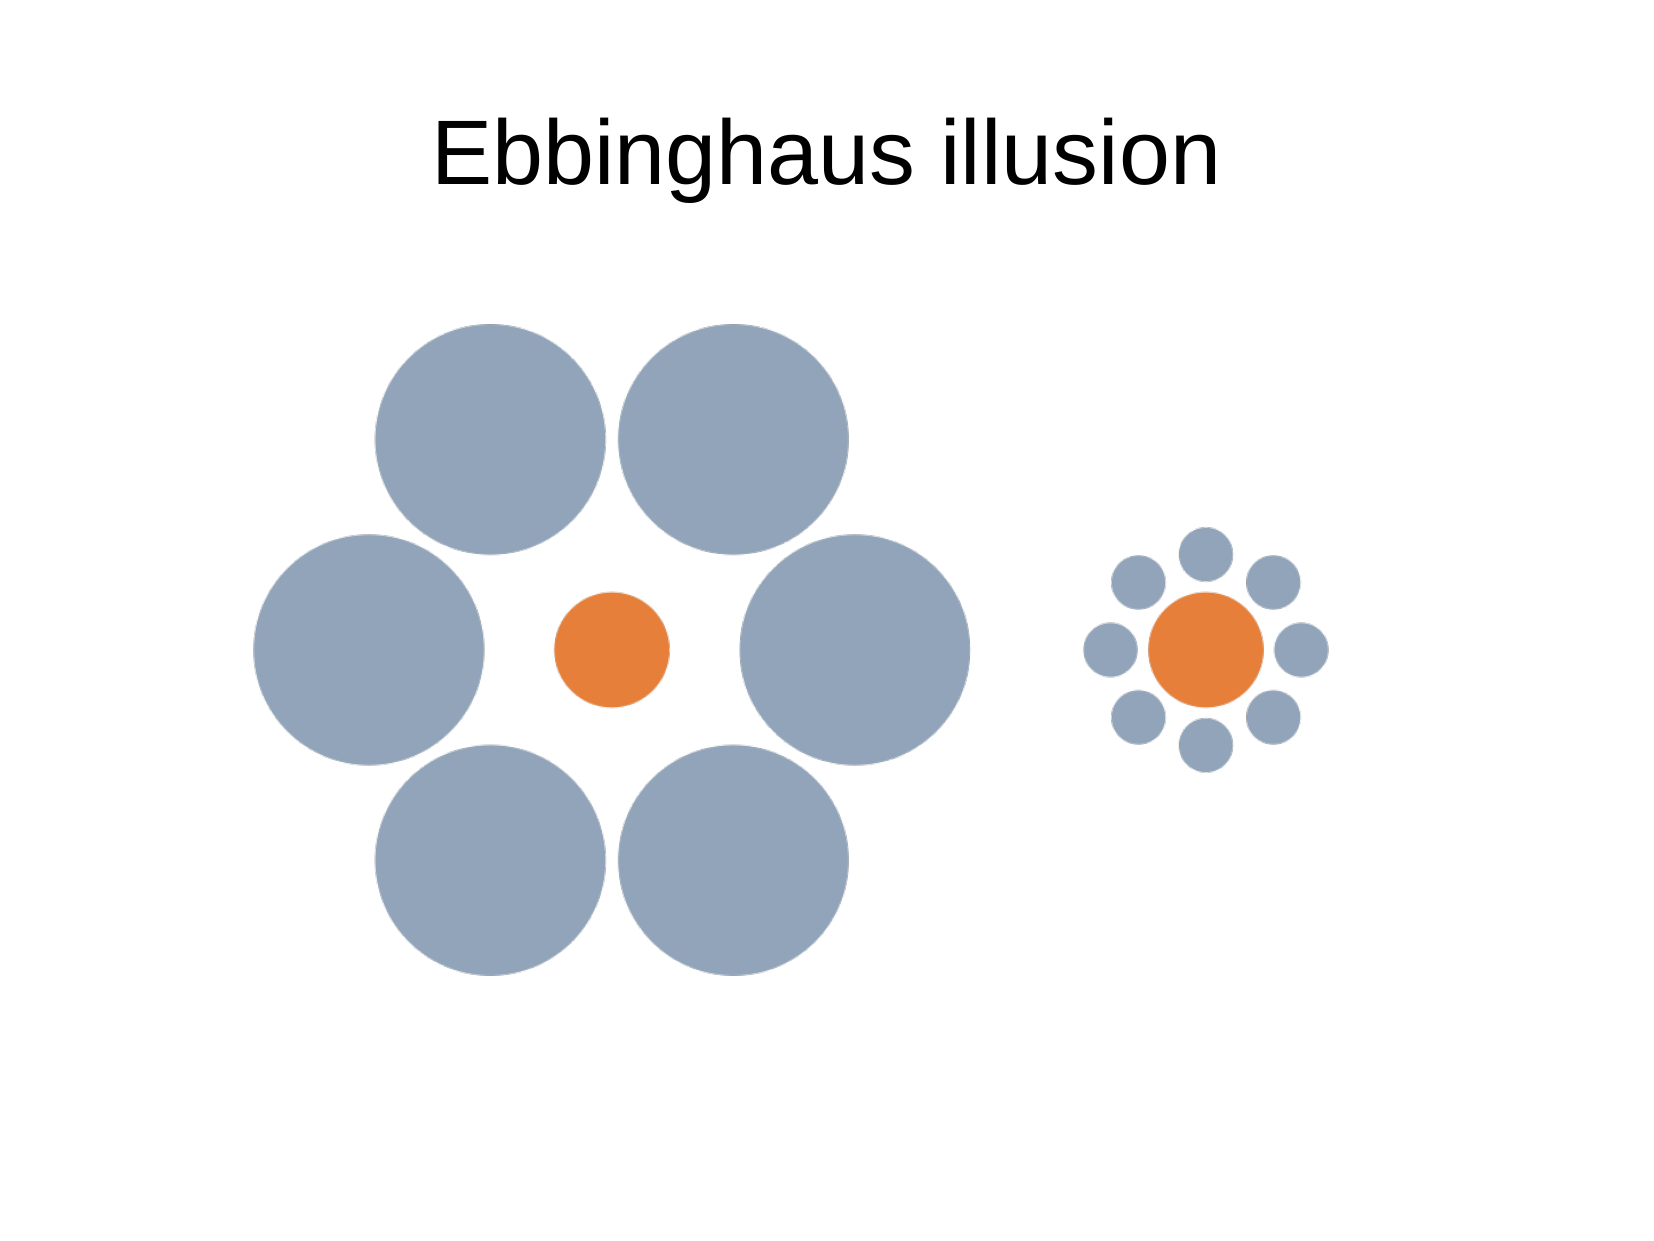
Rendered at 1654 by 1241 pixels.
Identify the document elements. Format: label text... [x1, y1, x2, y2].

picture [225, 290, 1395, 1010]
title Ebbinghaus illusion [82, 49, 1571, 257]
